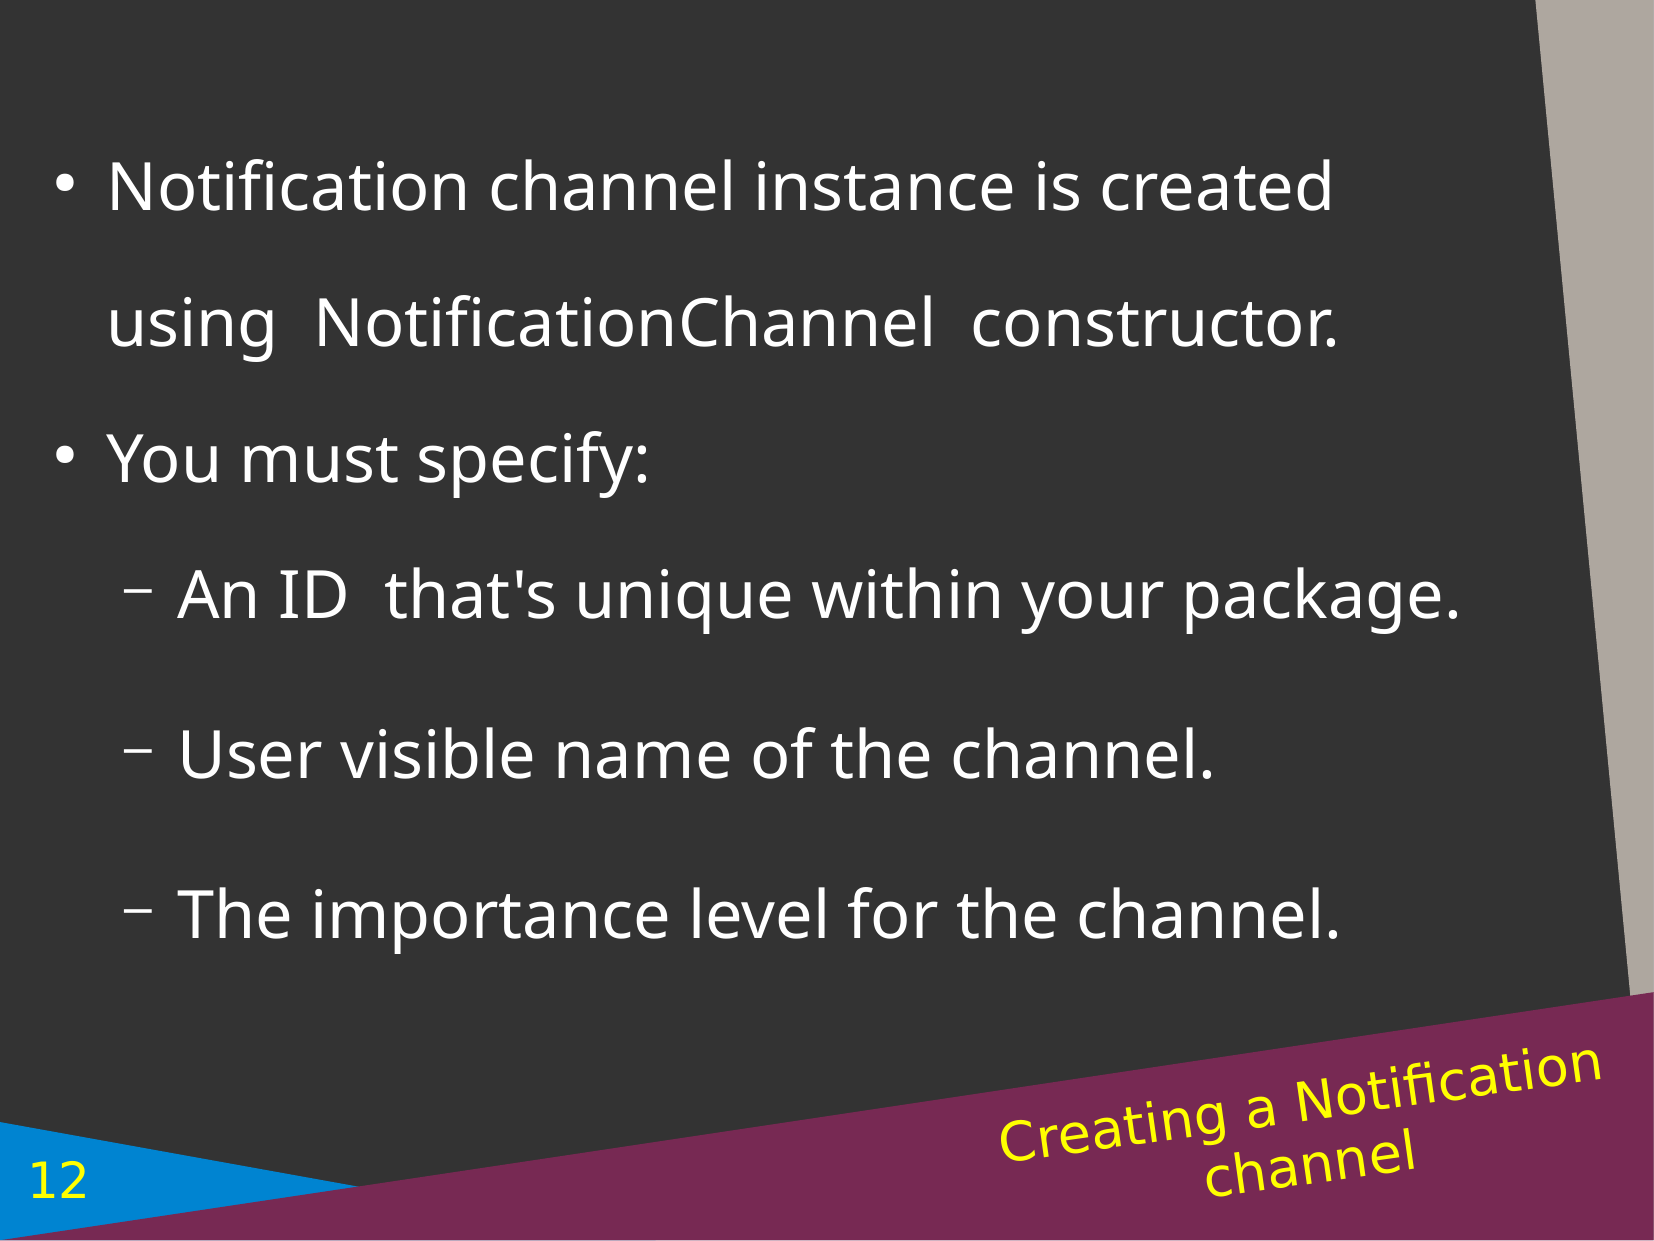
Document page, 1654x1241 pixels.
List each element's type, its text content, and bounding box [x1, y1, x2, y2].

title Creating a Notification channel [956, 995, 1654, 1241]
list Notification channel instance is created using NotificationChannel constructor. You must specify: An ID that's unique within your package. User visible name of the channel. The importance level for the channel. [35, 59, 1524, 993]
